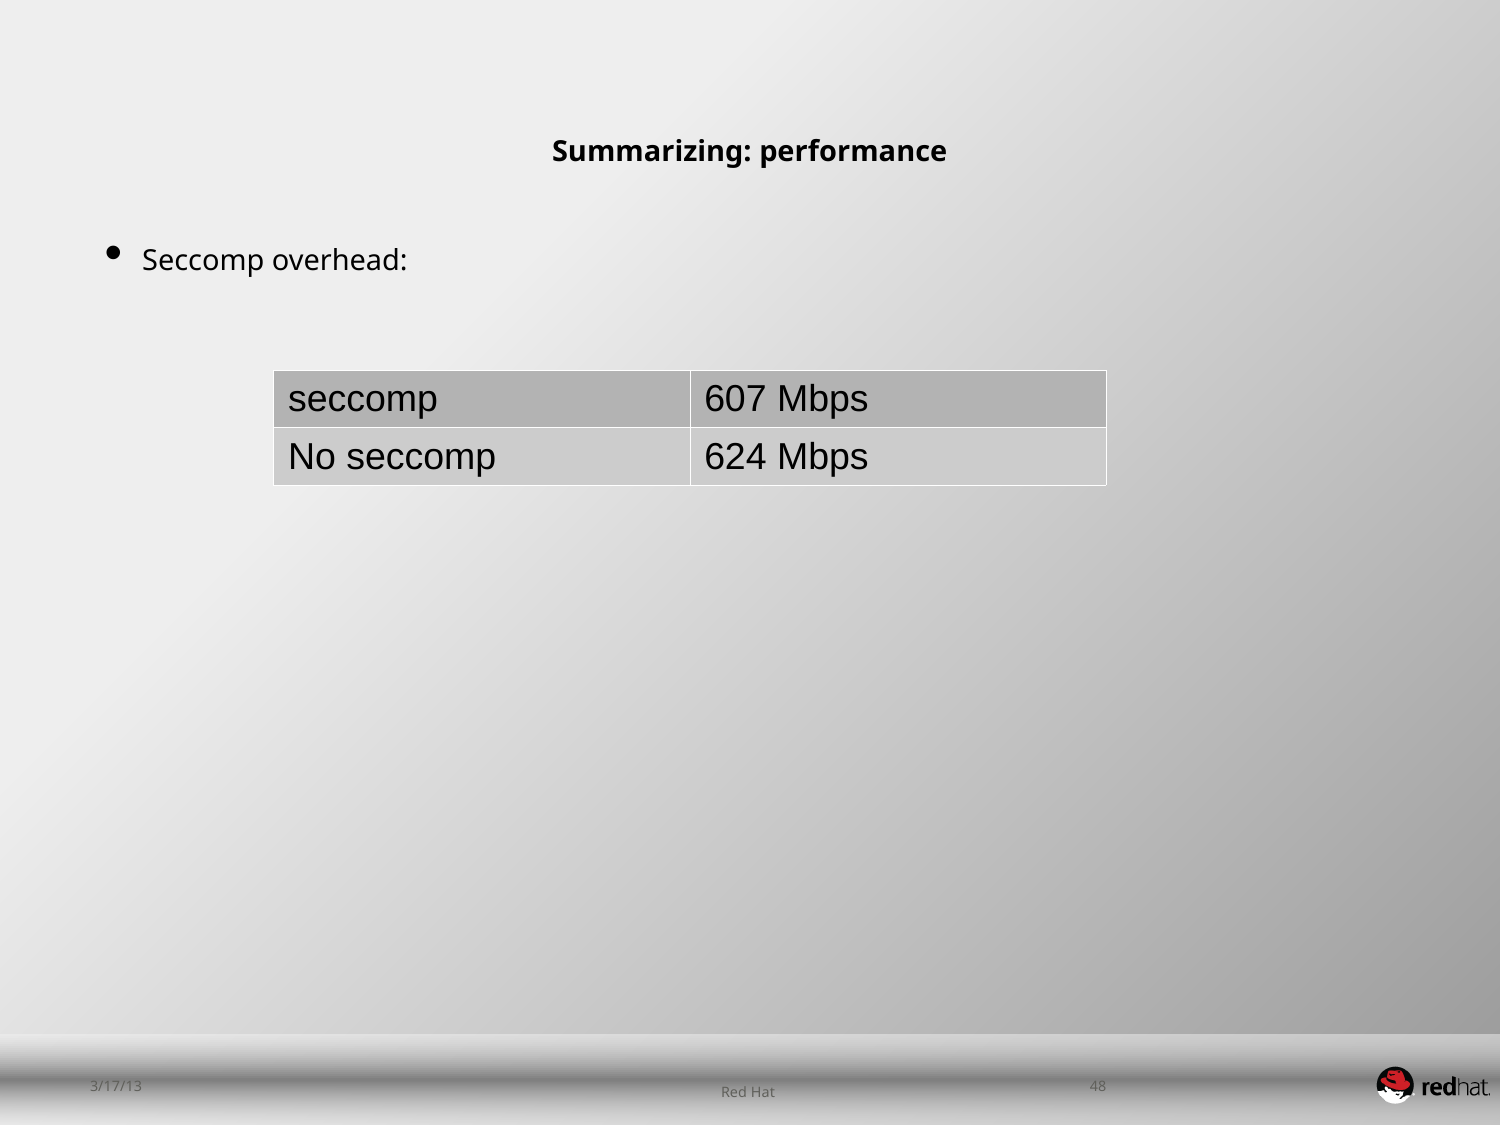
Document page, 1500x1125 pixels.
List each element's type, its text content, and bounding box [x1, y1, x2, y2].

list Seccomp overhead: [74, 210, 1425, 1013]
slide_number <number> [1074, 1051, 1337, 1112]
title Summarizing: performance [75, 22, 1426, 188]
picture [1364, 1057, 1500, 1110]
footer Red Hat [300, 1065, 1200, 1110]
slide_number 3/17/13 [75, 1051, 425, 1112]
